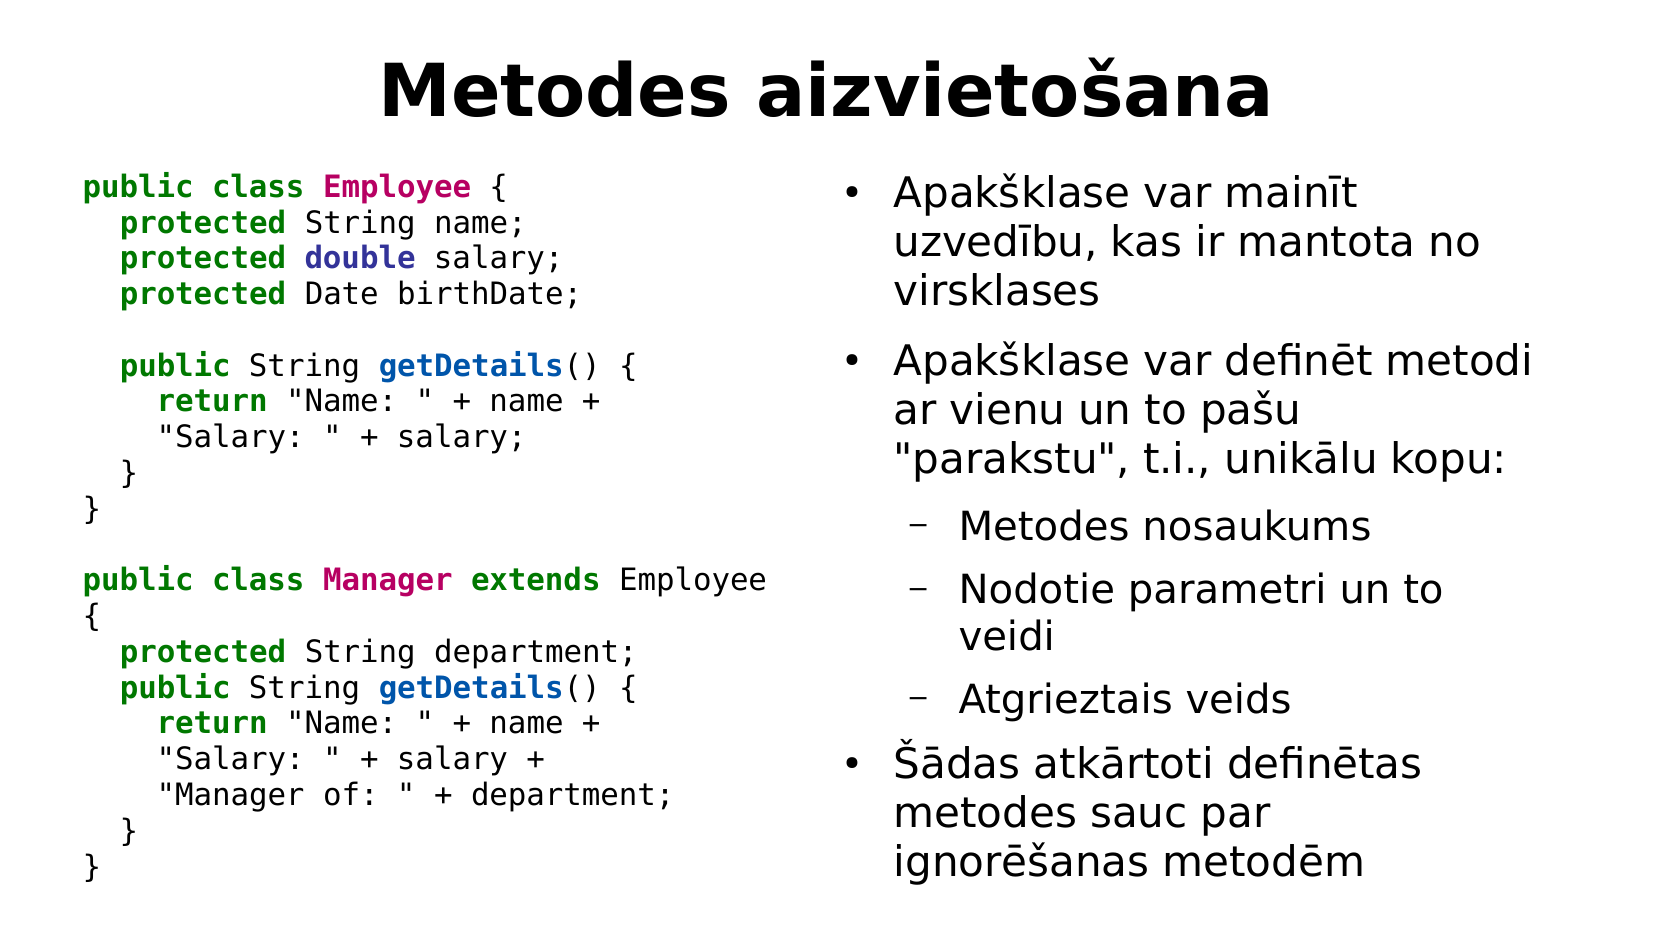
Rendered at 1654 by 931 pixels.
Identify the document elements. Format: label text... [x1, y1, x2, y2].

list Apakšklase var mainīt uzvedību, kas ir mantota no virsklases Apakšklase var definēt metodi ar vienu un to pašu "parakstu", t.i., unikālu kopu: Metodes nosaukums Nodotie parametri un to veidi Atgrieztais veids Šādas atkārtoti definētas metodes sauc par ignorēšanas metodēm [828, 168, 1539, 889]
list public class Employee { protected String name; protected double salary; protected Date birthDate; public String getDetails() { return "Name: " + name + "Salary: " + salary; } } public class Manager extends Employee { protected String department; public String getDetails() { return "Name: " + name + "Salary: " + salary + "Manager of: " + department; } } [82, 168, 793, 889]
title Metodes aizvietošana [82, 37, 1571, 147]
